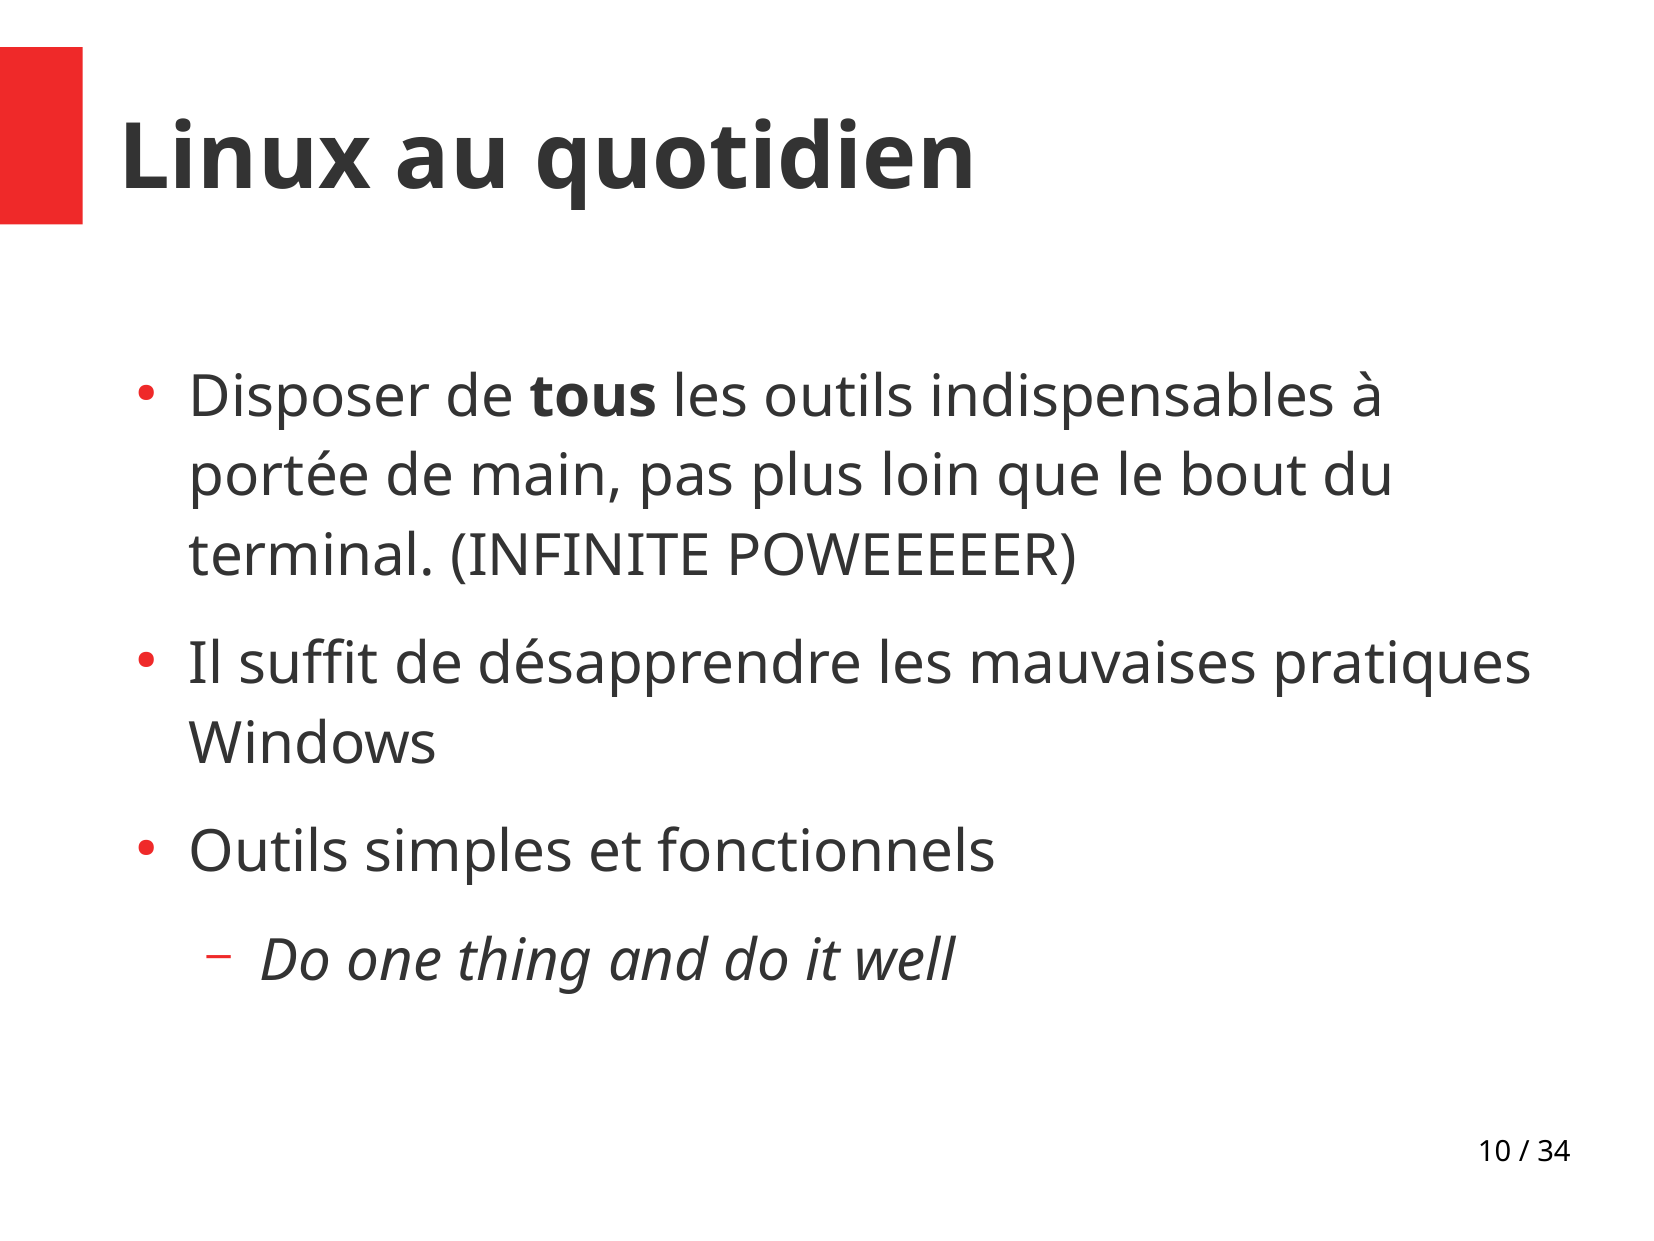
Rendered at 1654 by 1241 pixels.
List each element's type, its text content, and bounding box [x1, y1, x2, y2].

title Linux au quotidien [118, 49, 1571, 257]
list Disposer de tous les outils indispensables à portée de main, pas plus loin que le bout du terminal. (INFINITE POWEEEEER) Il suffit de désapprendre les mauvaises pratiques Windows Outils simples et fonctionnels Do one thing and do it well [118, 354, 1536, 1074]
